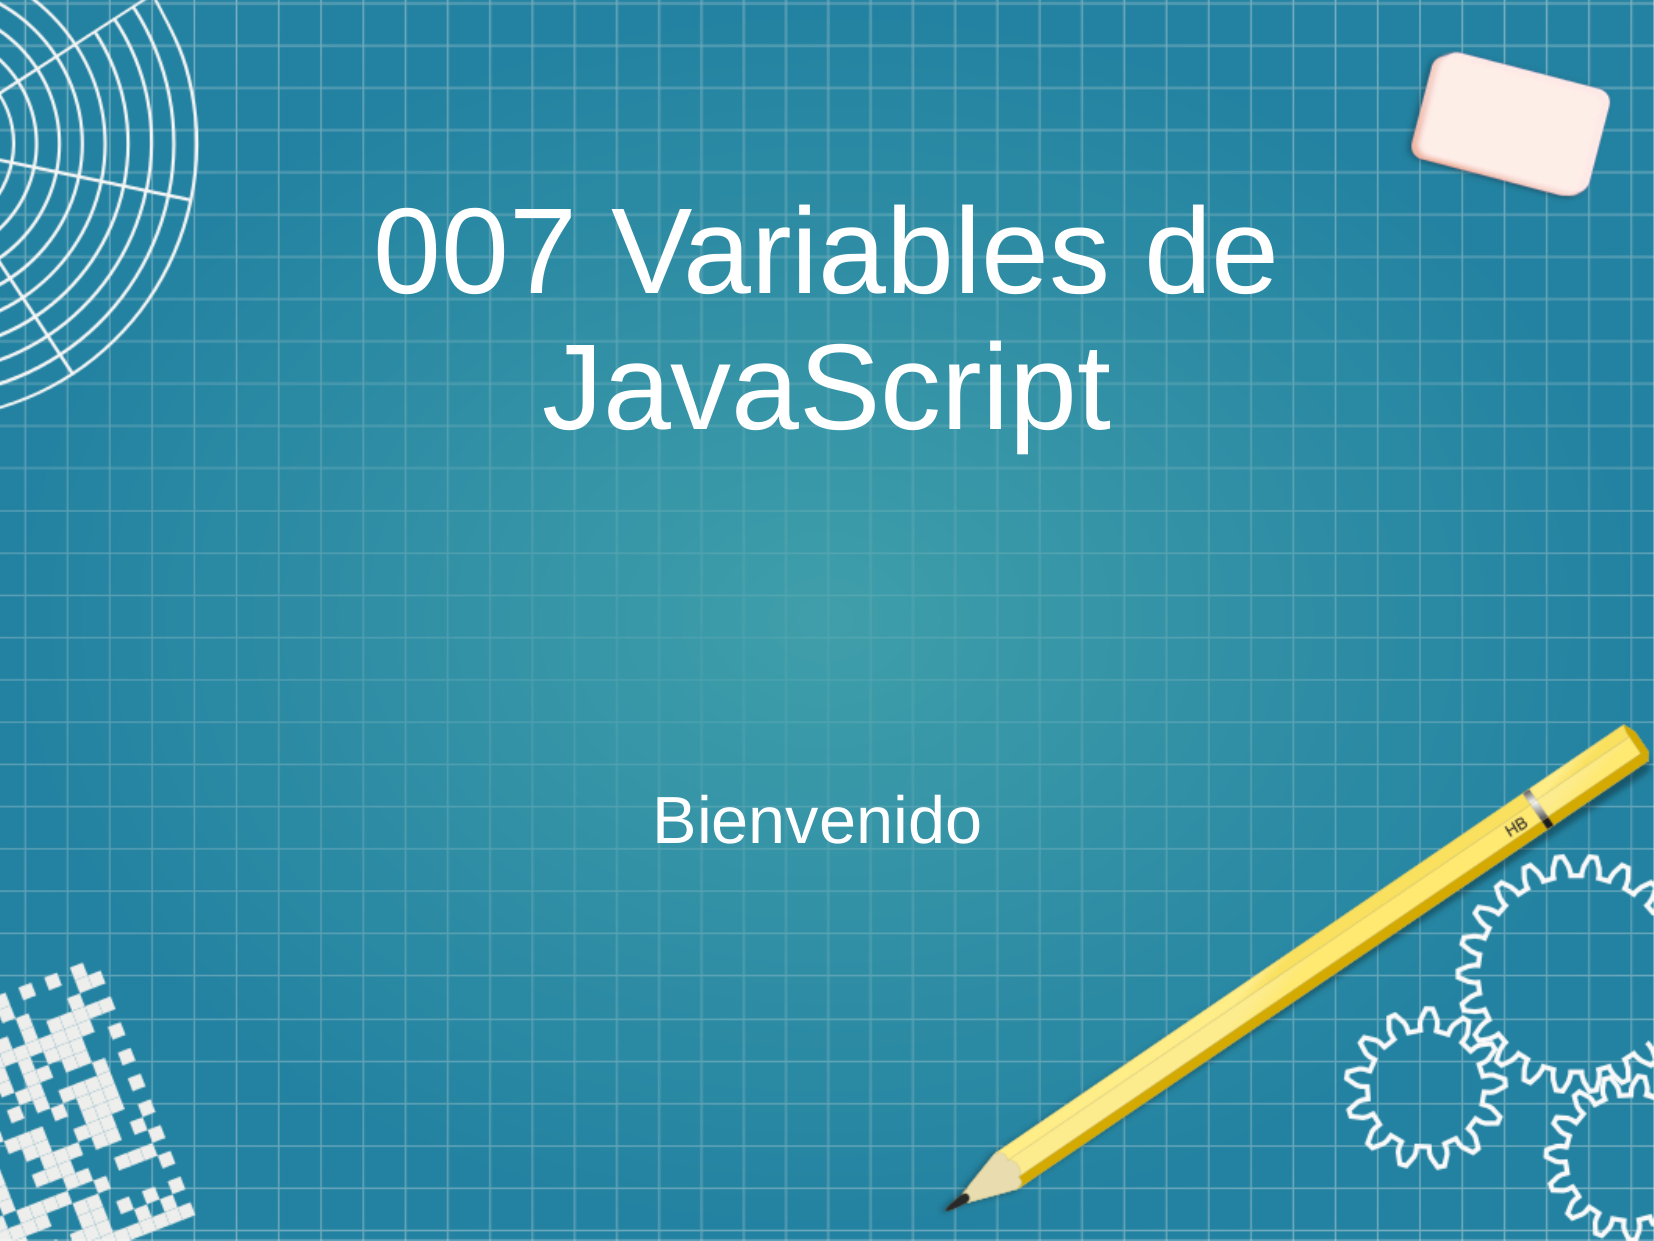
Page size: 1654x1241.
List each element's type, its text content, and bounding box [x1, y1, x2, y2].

title 007 Variables de JavaScript [82, 177, 1571, 461]
picture [0, 0, 1654, 1241]
subtitle Bienvenido [82, 519, 1571, 1123]
